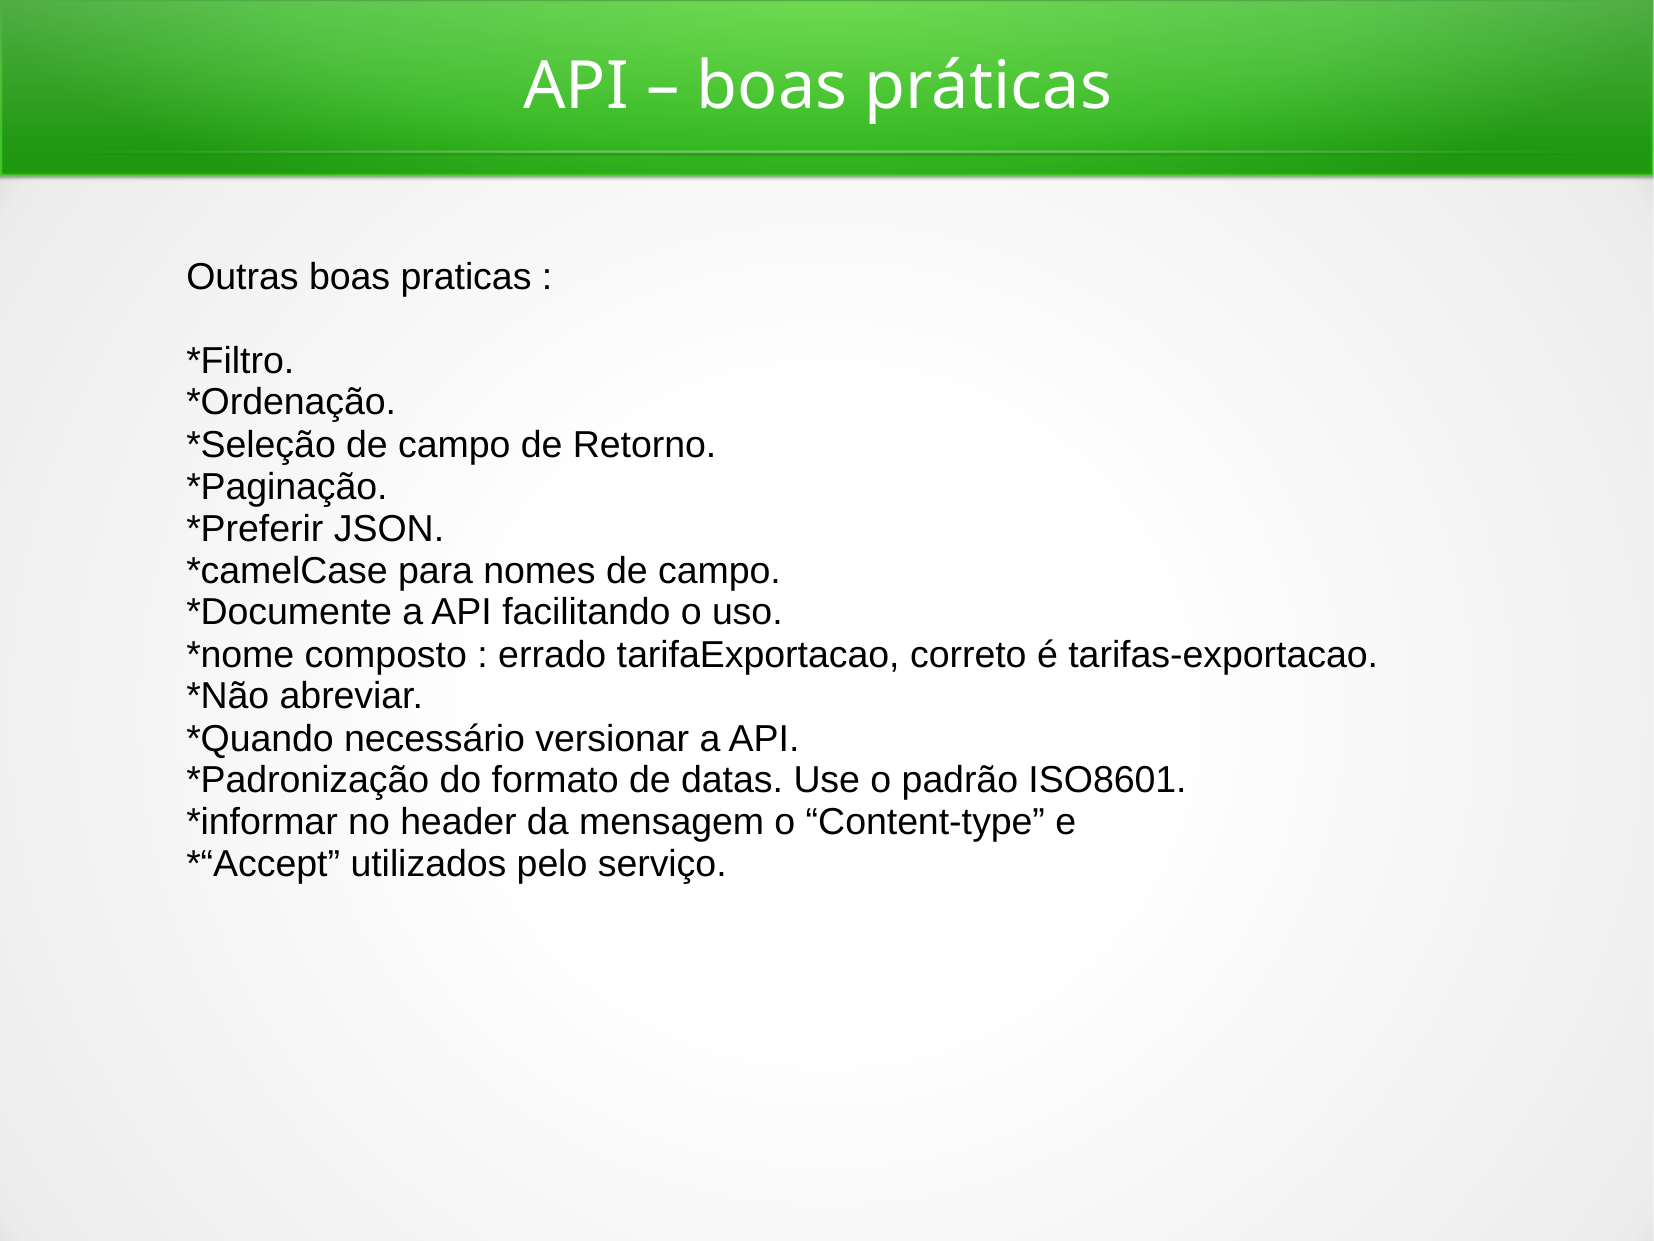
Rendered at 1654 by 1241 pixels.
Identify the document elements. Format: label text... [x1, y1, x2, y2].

picture [0, 0, 1654, 1241]
text_box Outras boas praticas : *Filtro. *Ordenação. *Seleção de campo de Retorno. *Paginação. *Preferir JSON. *camelCase para nomes de campo. *Documente a API facilitando o uso. *nome composto : errado tarifaExportacao, correto é tarifas-exportacao. *Não abreviar. *Quando necessário versionar a API. *Padronização do formato de datas. Use o padrão ISO8601. *informar no header da mensagem o “Content-type” e *“Accept” utilizados pelo serviço. [171, 247, 1394, 1019]
title API – boas práticas [82, 11, 1571, 154]
